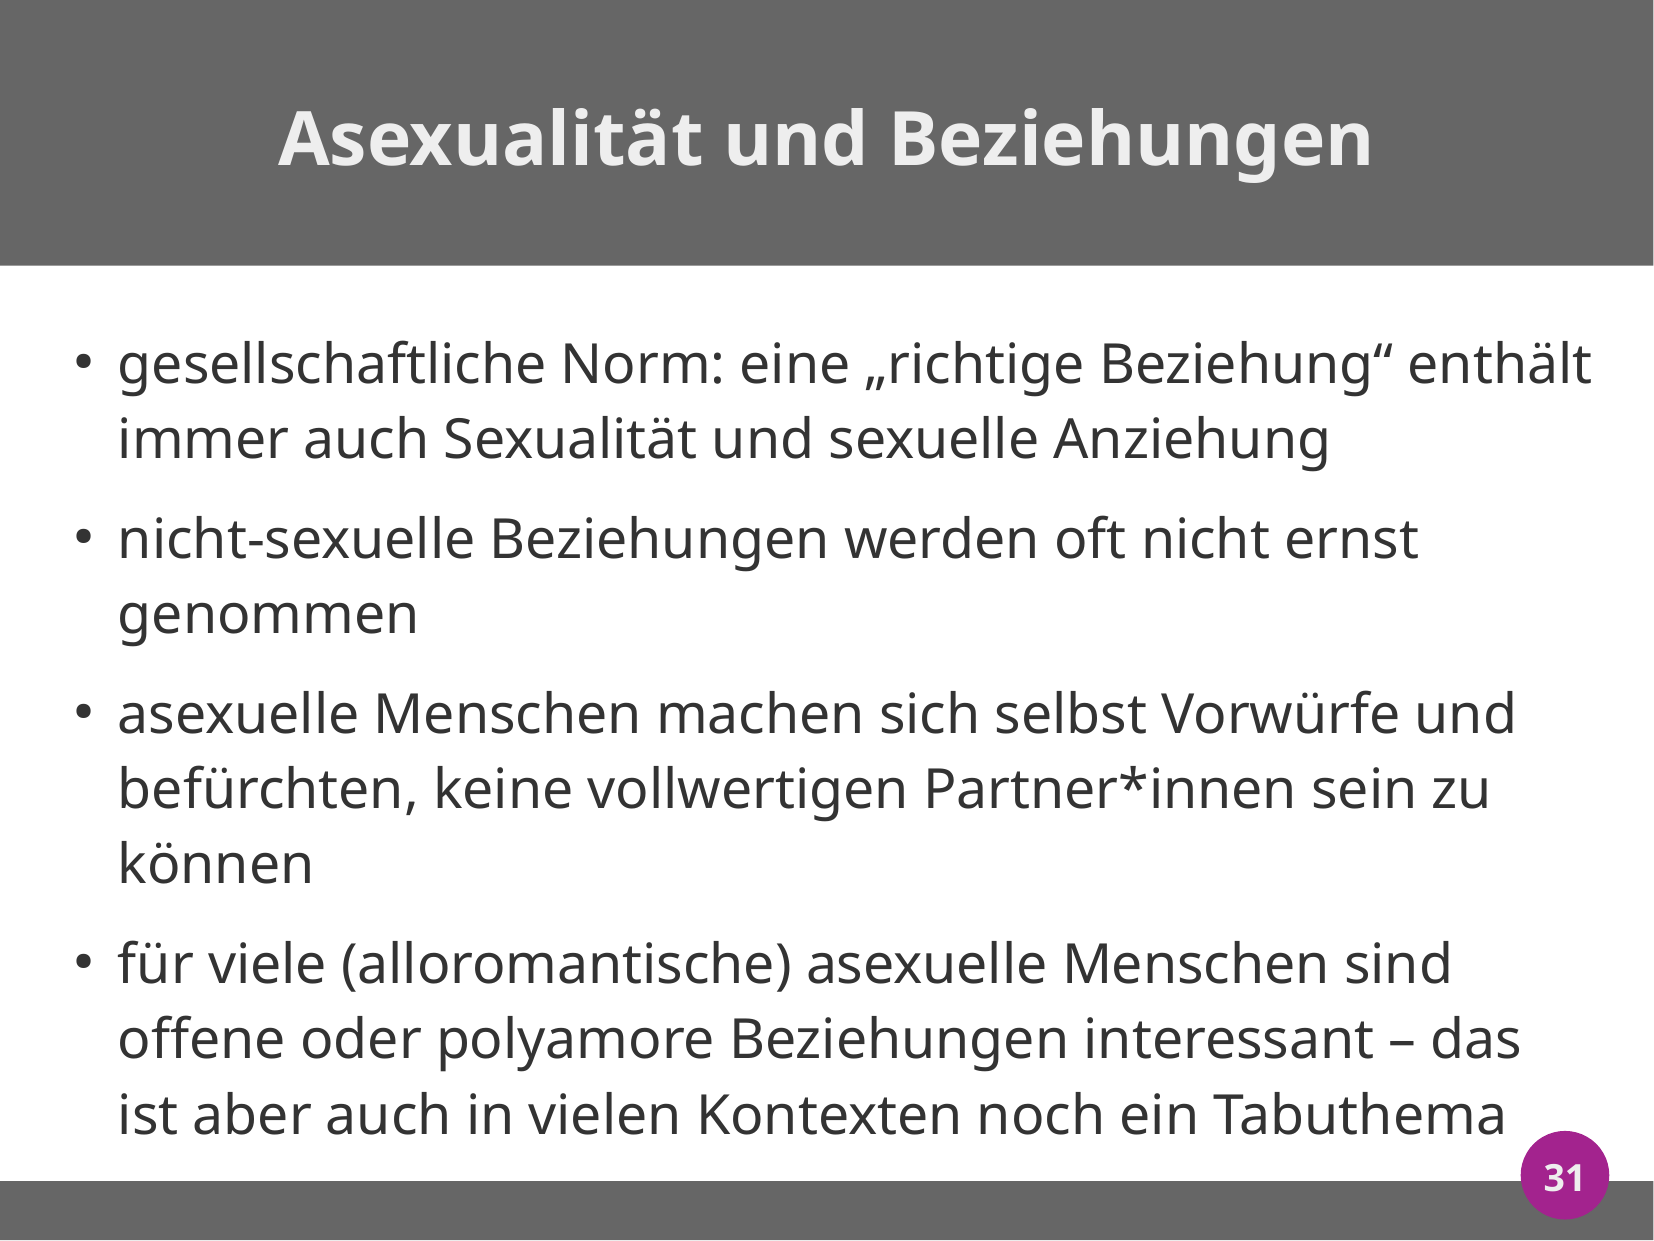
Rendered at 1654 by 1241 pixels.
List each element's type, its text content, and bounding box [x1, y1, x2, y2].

list gesellschaftliche Norm: eine „richtige Beziehung“ enthält immer auch Sexualität und sexuelle Anziehung nicht-sexuelle Beziehungen werden oft nicht ernst genommen asexuelle Menschen machen sich selbst Vorwürfe und befürchten, keine vollwertigen Partner*innen sein zu können für viele (alloromantische) asexuelle Menschen sind offene oder polyamore Beziehungen interessant – das ist aber auch in vielen Kontexten noch ein Tabuthema [59, 324, 1595, 1152]
title Asexualität und Beziehungen [59, 11, 1595, 260]
